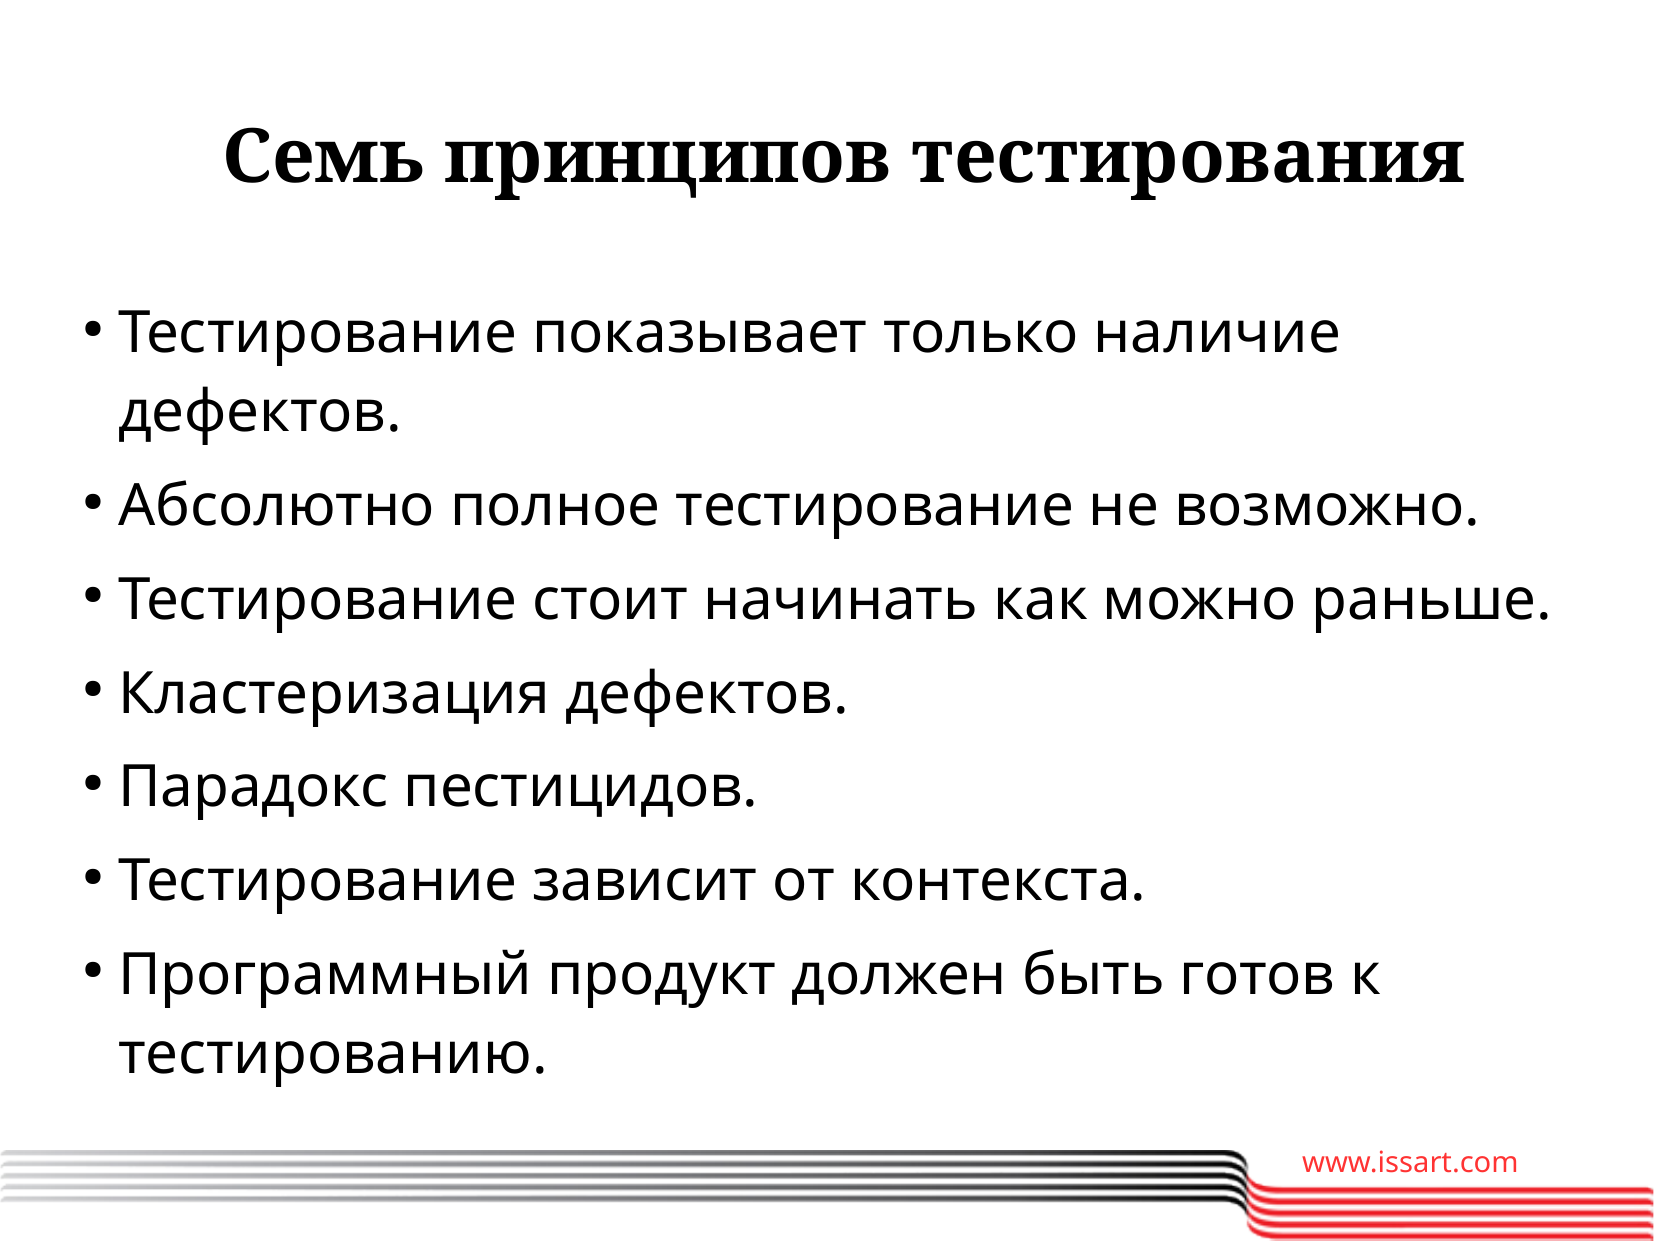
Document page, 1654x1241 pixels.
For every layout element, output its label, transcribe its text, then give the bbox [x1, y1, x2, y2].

picture [0, 1150, 1654, 1241]
text_box www.issart.com [1287, 1133, 1619, 1184]
list Тестирование показывает только наличие дефектов. Абсолютно полное тестирование не возможно. Тестирование стоит начинать как можно раньше. Кластеризация дефектов. Парадокс пестицидов. Тестирование зависит от контекста. Программный продукт должен быть готов к тестированию. [82, 290, 1571, 1109]
title Семь принципов тестирования [82, 49, 1571, 257]
